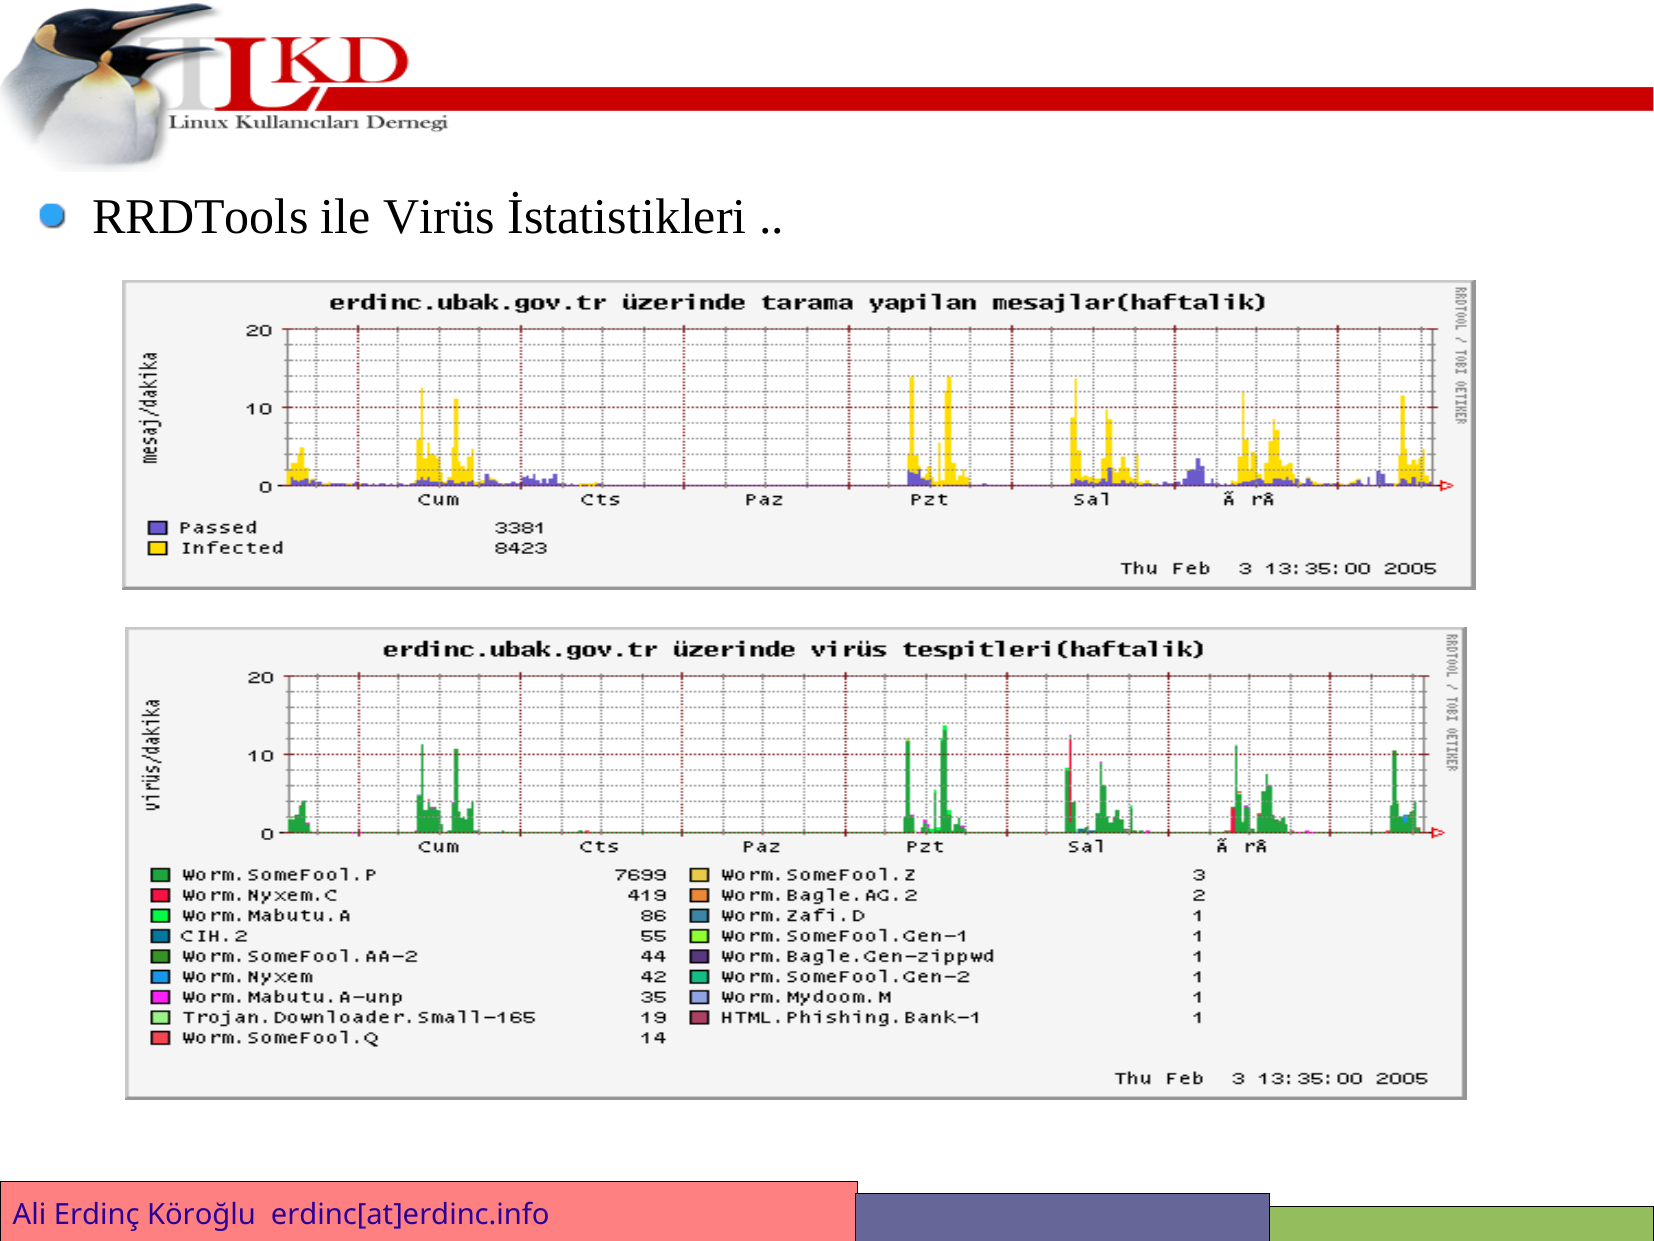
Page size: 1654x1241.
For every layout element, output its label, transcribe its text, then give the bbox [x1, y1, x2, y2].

picture [125, 627, 1467, 1100]
picture [0, 0, 1654, 172]
text_box [0, 1181, 1654, 1241]
picture [122, 280, 1476, 590]
text_box RRDTools ile Virüs İstatistikleri .. [38, 188, 786, 250]
text_box Ali Erdinç Köroğlu erdinc[at]erdinc.info http://www.erdinc.info [12, 1193, 852, 1233]
